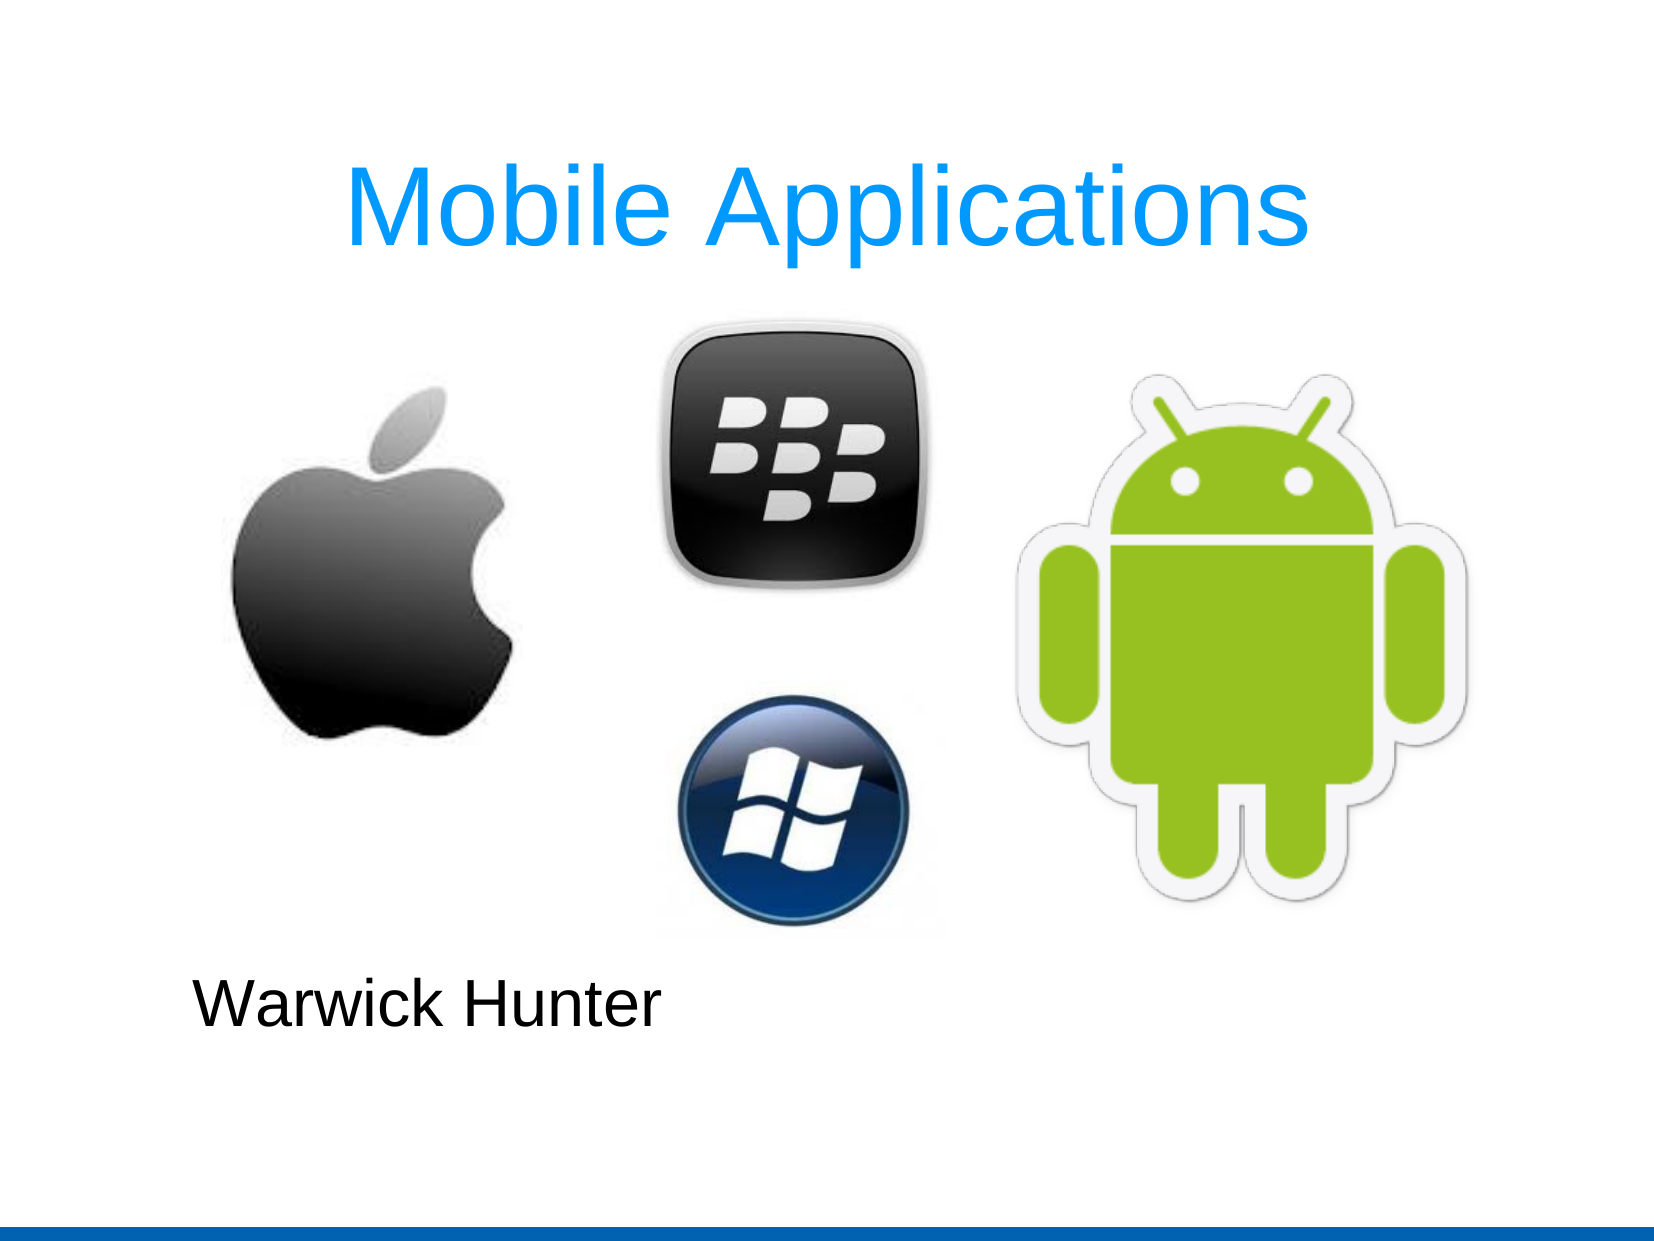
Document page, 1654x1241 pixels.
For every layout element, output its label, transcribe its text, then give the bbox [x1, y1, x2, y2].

title Mobile Applications [121, 66, 1534, 346]
list Warwick Hunter [121, 344, 811, 1127]
picture [622, 365, 1518, 940]
picture [637, 298, 953, 614]
picture [221, 353, 523, 783]
